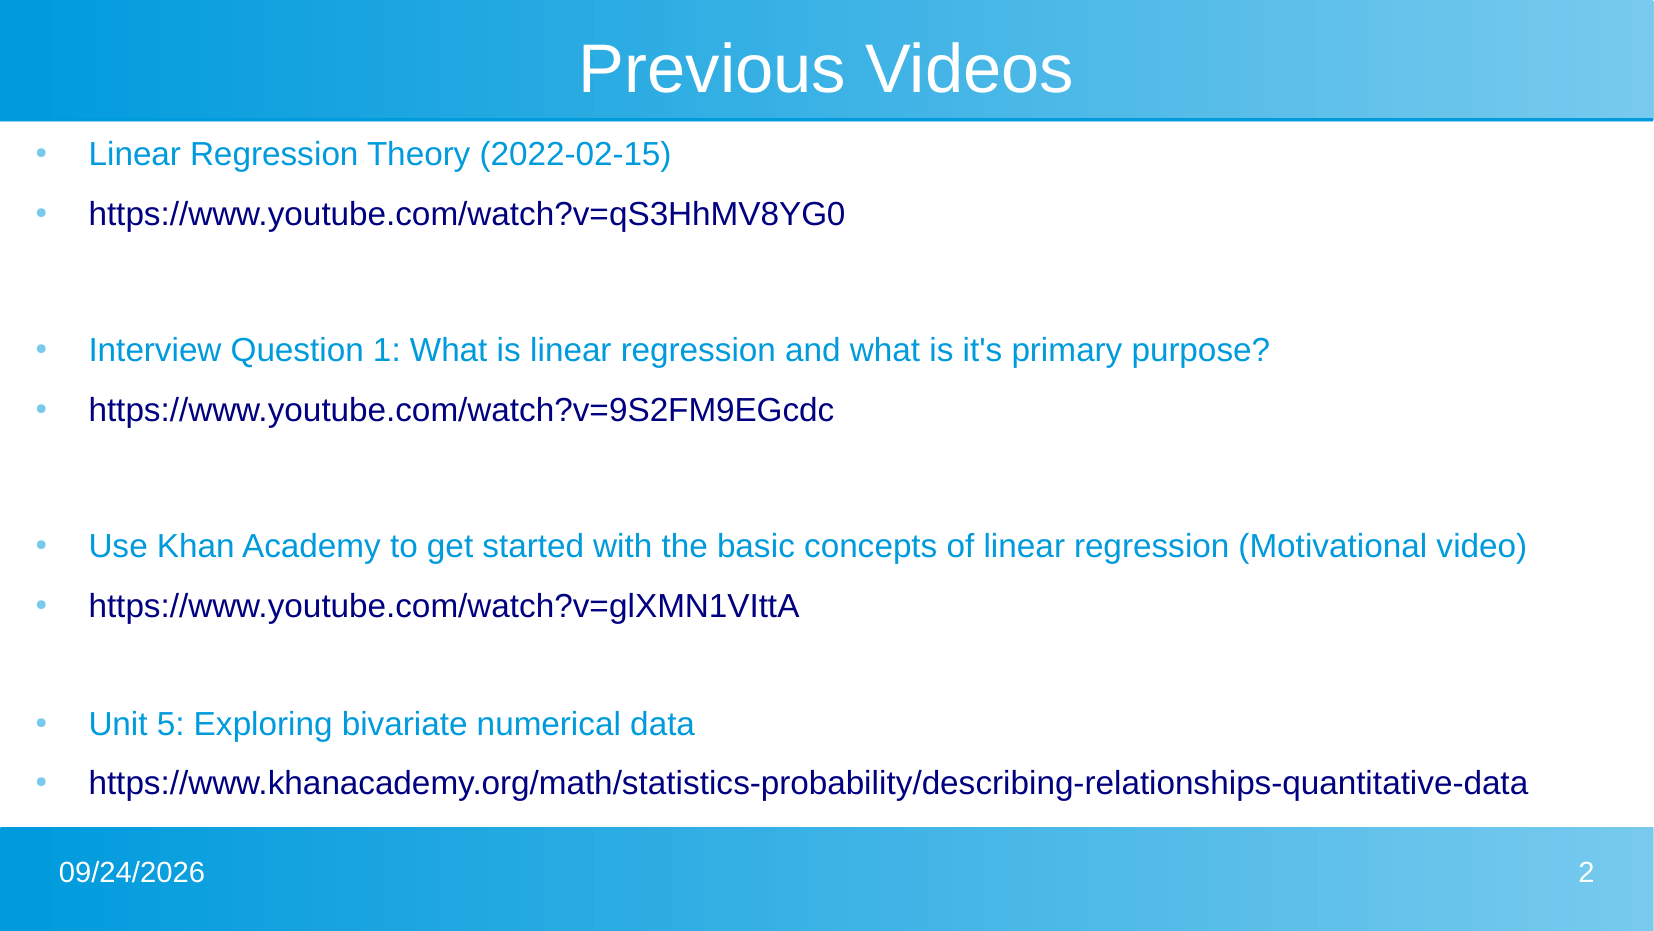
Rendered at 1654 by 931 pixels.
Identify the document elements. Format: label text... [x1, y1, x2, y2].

title Previous Videos [59, 29, 1595, 108]
list Linear Regression Theory (2022-02-15) https://www.youtube.com/watch?v=qS3HhMV8YG0 Interview Question 1: What is linear regression and what is it's primary purpose? https://www.youtube.com/watch?v=9S2FM9EGcdc Use Khan Academy to get started with the basic concepts of linear regression (Motivational video) https://www.youtube.com/watch?v=glXMN1VIttA Unit 5: Exploring bivariate numerical data https://www.khanacademy.org/math/statistics-probability/describing-relationships-quantitative-data [17, 135, 1554, 727]
